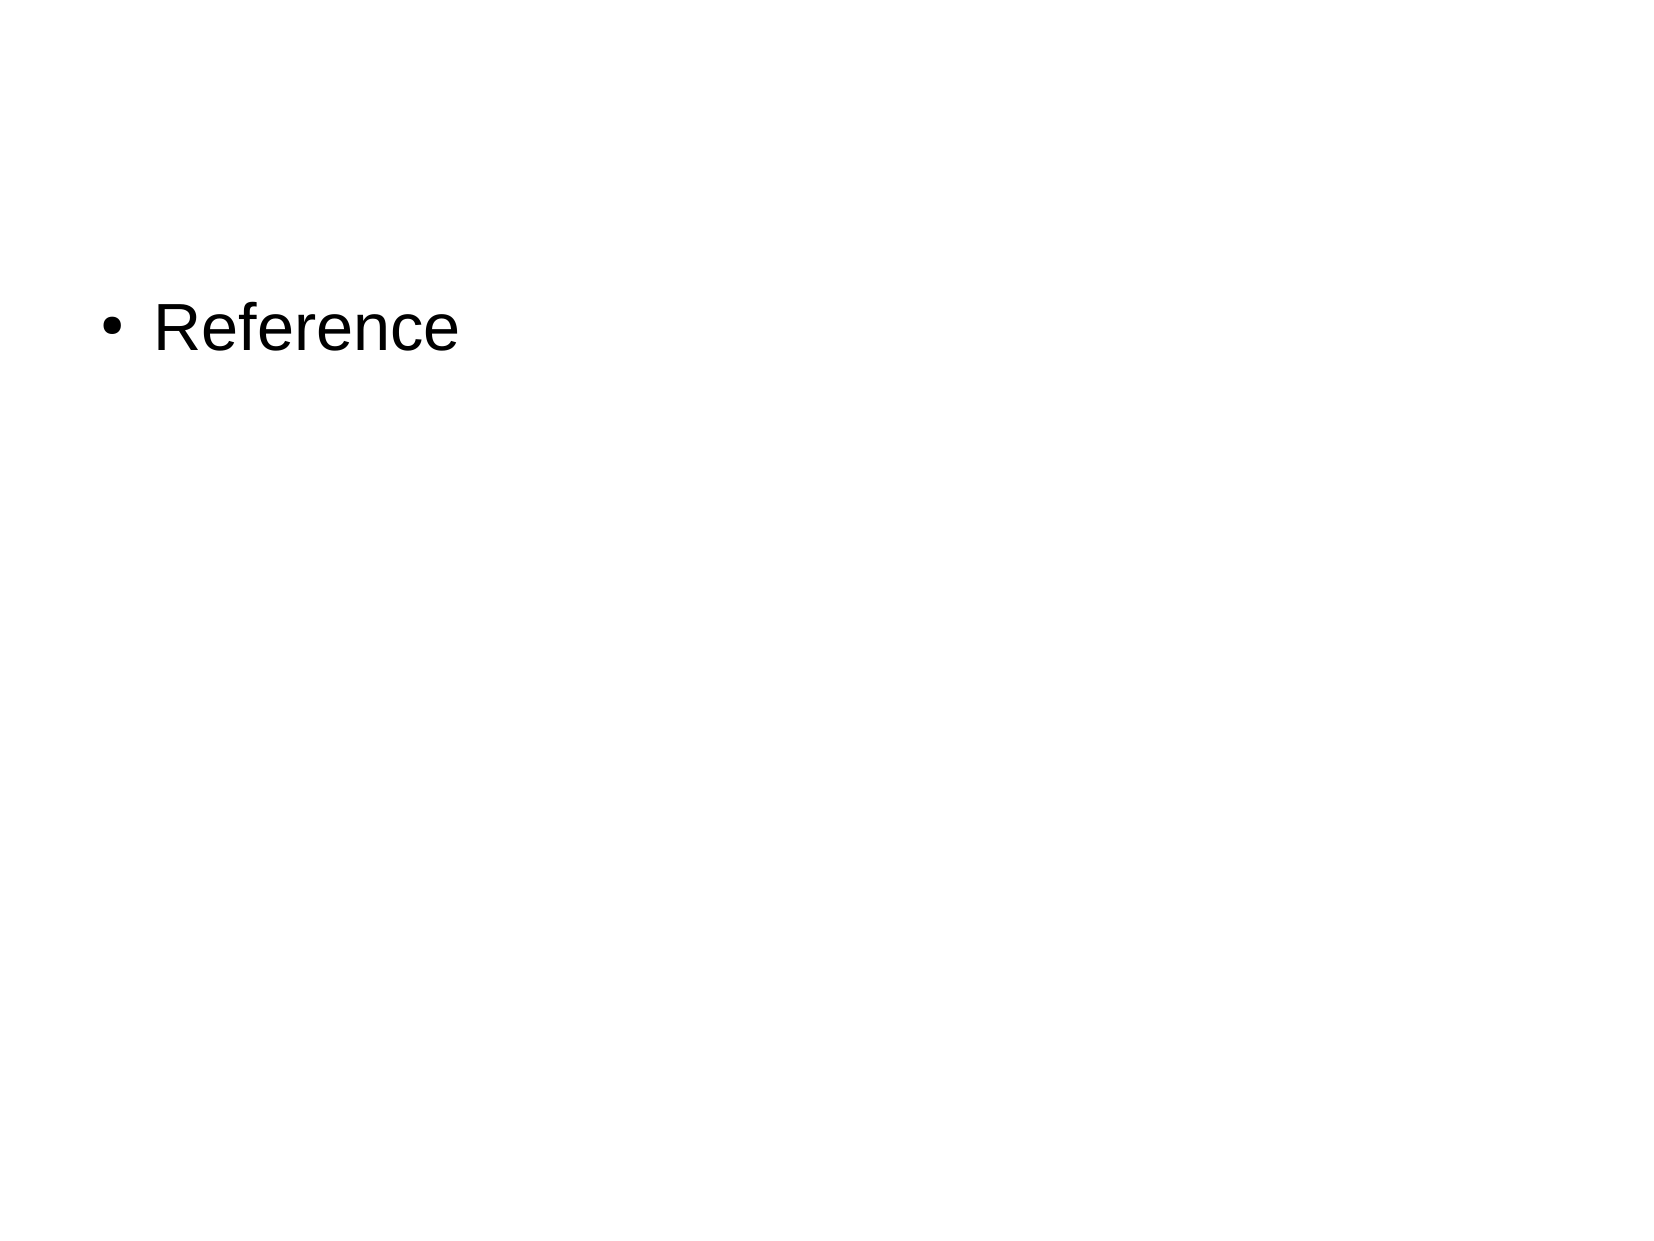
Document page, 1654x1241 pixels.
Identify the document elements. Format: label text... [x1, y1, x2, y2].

list Reference [82, 290, 1571, 1010]
